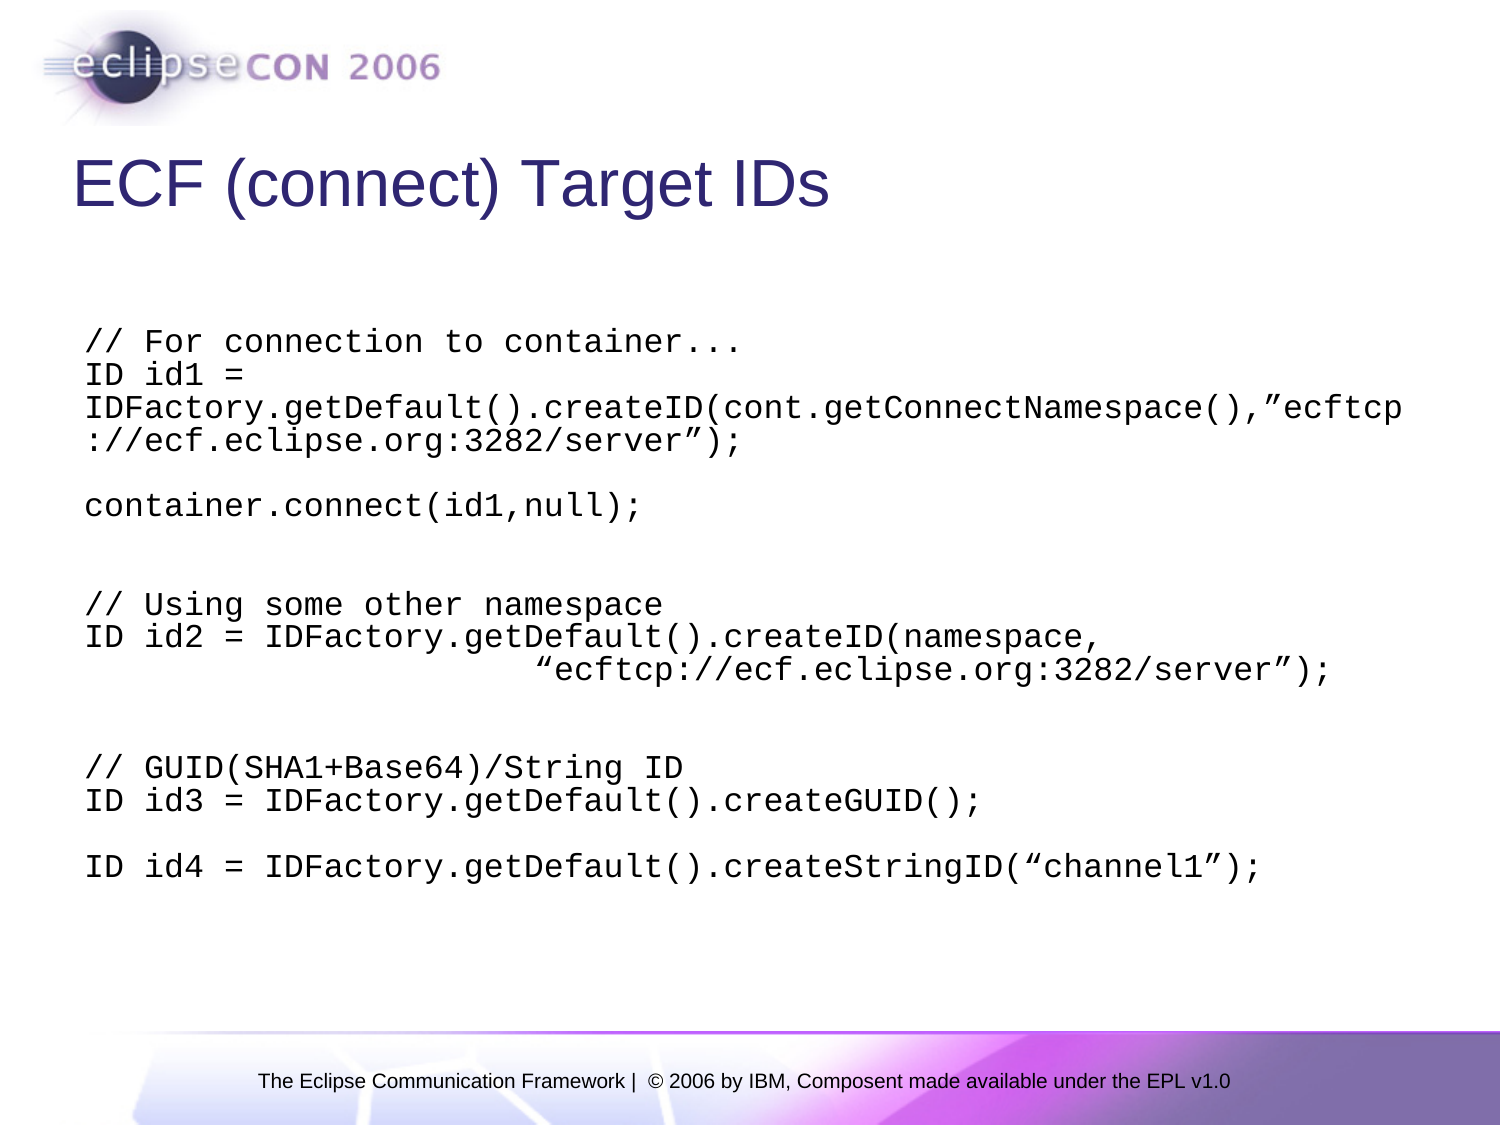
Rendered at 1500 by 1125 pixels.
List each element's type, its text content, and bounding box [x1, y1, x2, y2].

text_box // For connection to container... ID id1 = IDFactory.getDefault().createID(cont.getConnectNamespace(),”ecftcp://ecf.eclipse.org:3282/server”); container.connect(id1,null); // Using some other namespace ID id2 = IDFactory.getDefault().createID(namespace, “ecftcp://ecf.eclipse.org:3282/server”); // GUID(SHA1+Base64)/String ID ID id3 = IDFactory.getDefault().createGUID(); ID id4 = IDFactory.getDefault().createStringID(“channel1”); [69, 276, 1424, 1013]
picture [0, 1031, 1500, 1125]
picture [31, 10, 1040, 126]
title ECF (connect) Target IDs [72, 150, 1425, 226]
